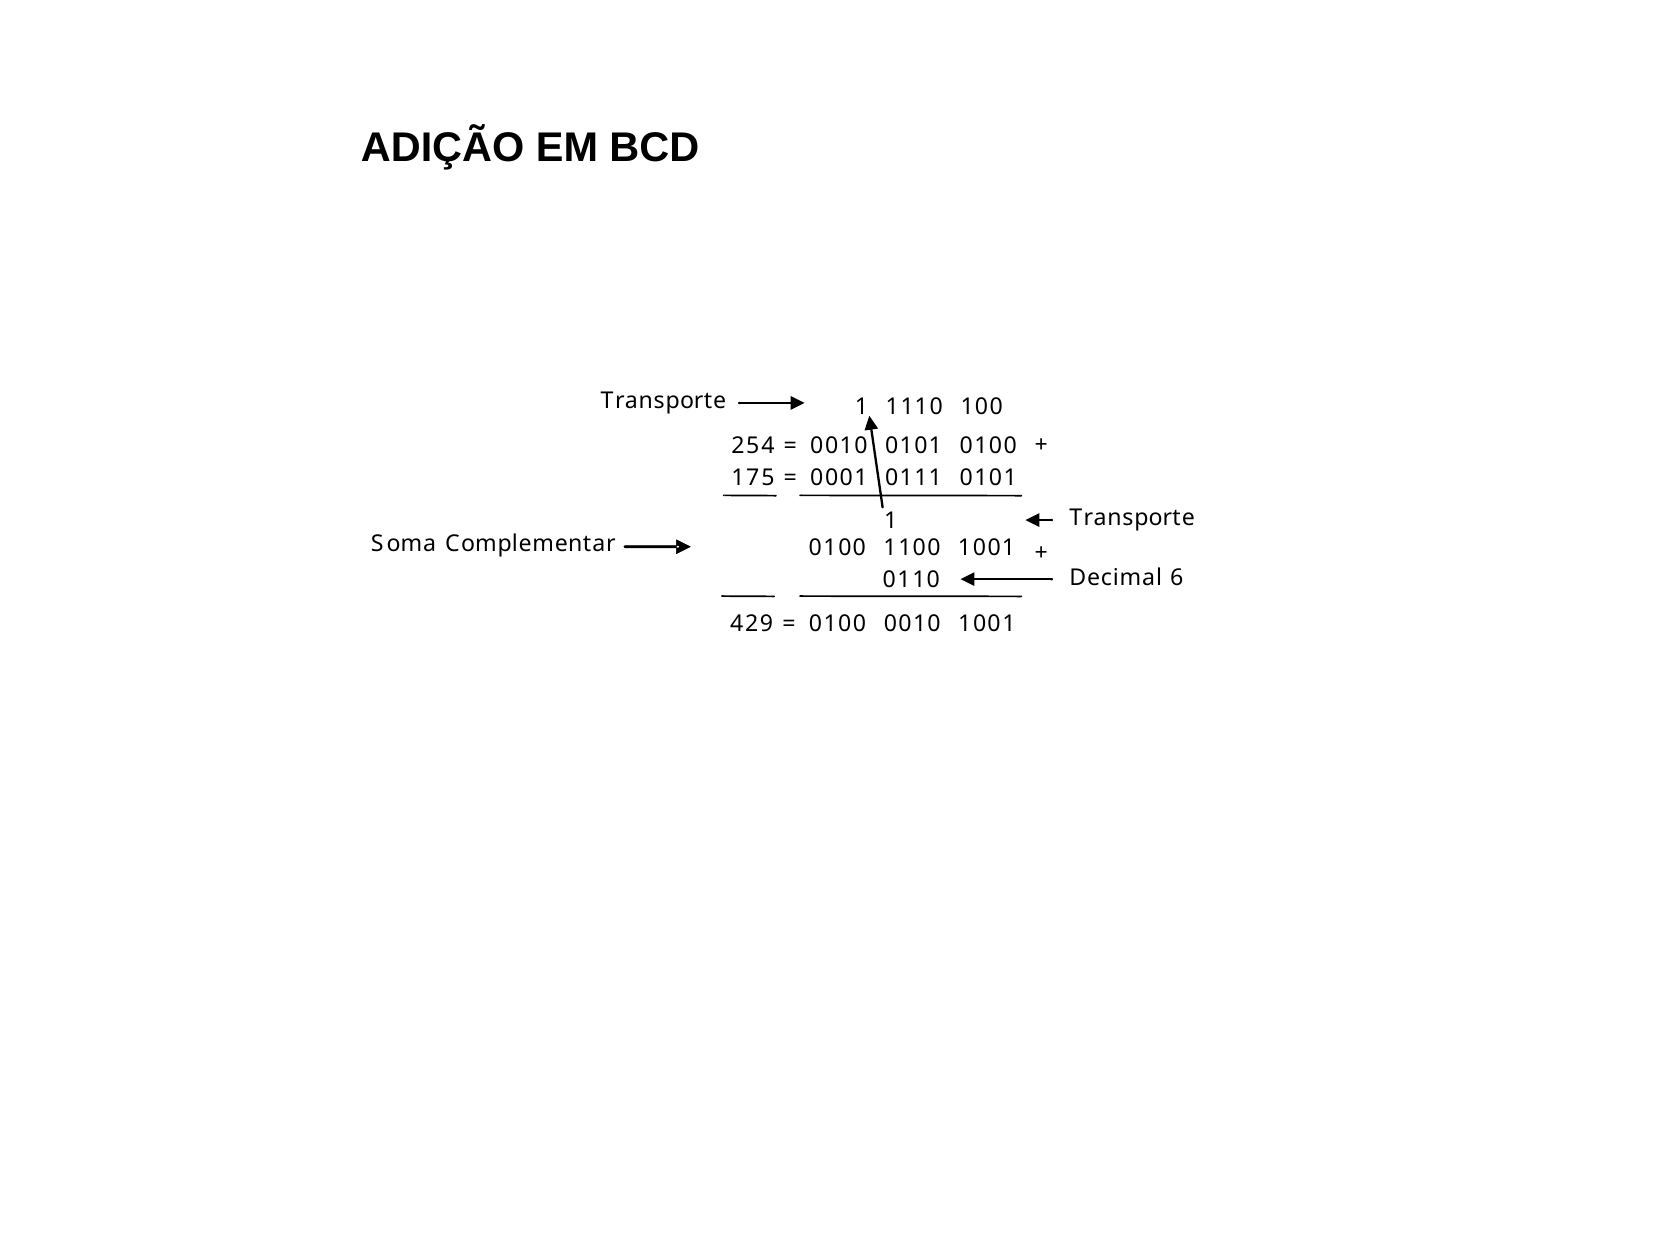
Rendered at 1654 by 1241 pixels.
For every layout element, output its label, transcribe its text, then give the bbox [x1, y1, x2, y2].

picture [370, 385, 1200, 639]
text_box ADIÇÃO EM BCD [310, 112, 727, 178]
